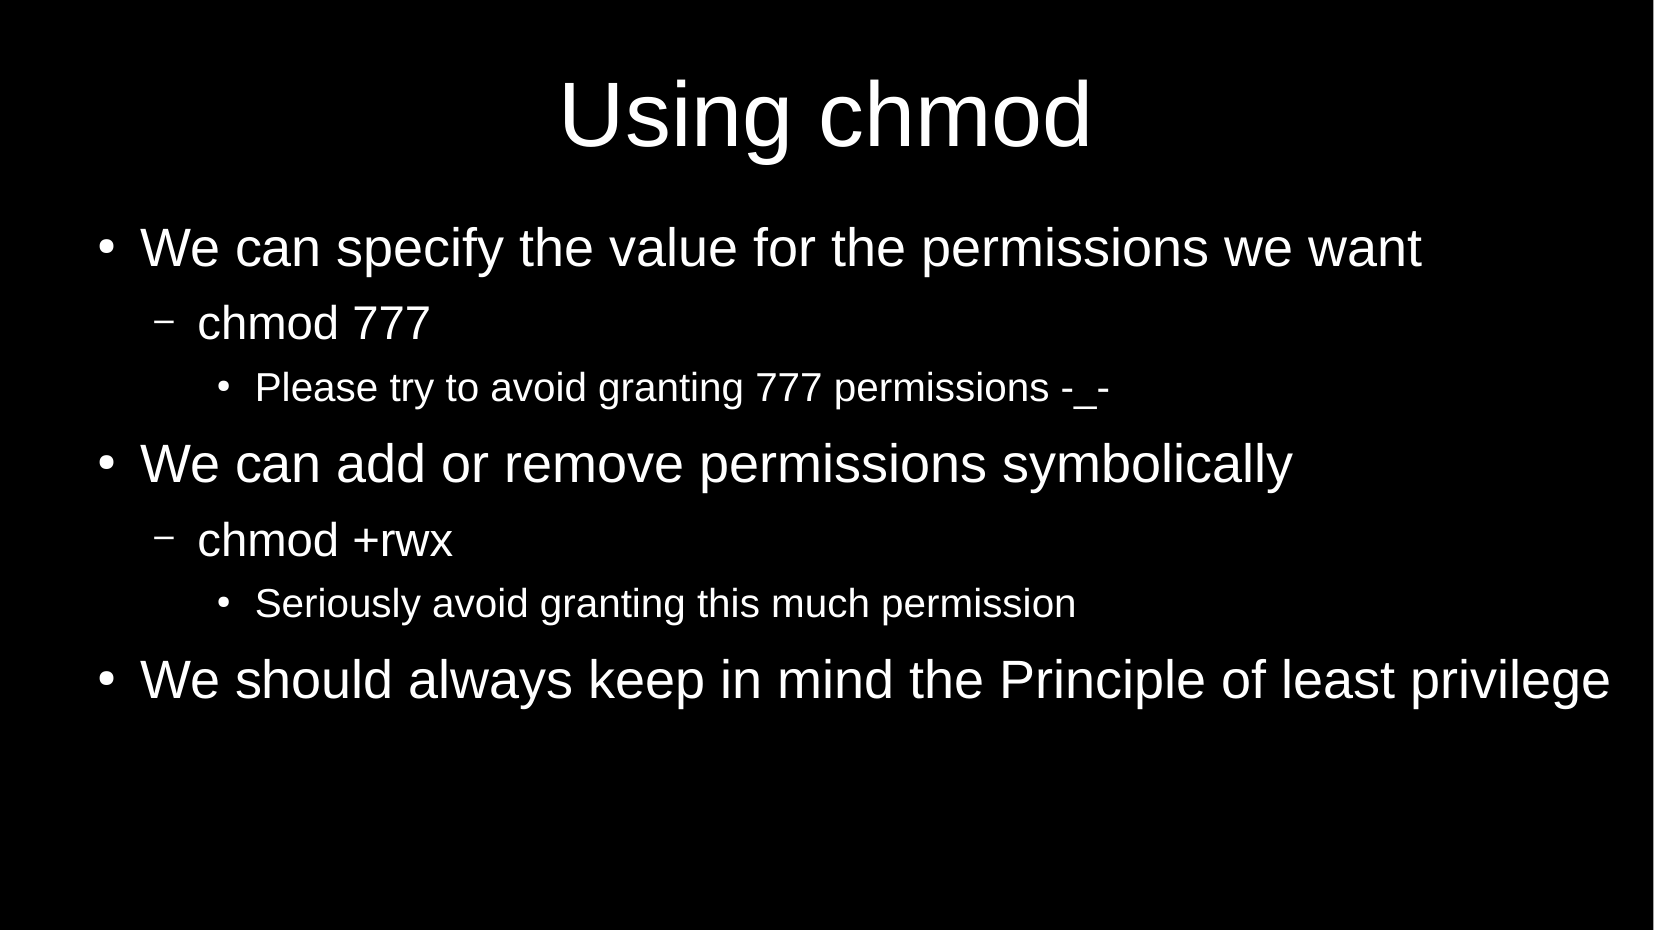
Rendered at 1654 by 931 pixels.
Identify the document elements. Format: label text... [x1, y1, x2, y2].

list We can specify the value for the permissions we want chmod 777 Please try to avoid granting 777 permissions -_- We can add or remove permissions symbolically chmod +rwx Seriously avoid granting this much permission We should always keep in mind the Principle of least privilege [82, 217, 1613, 758]
title Using chmod [82, 37, 1571, 193]
